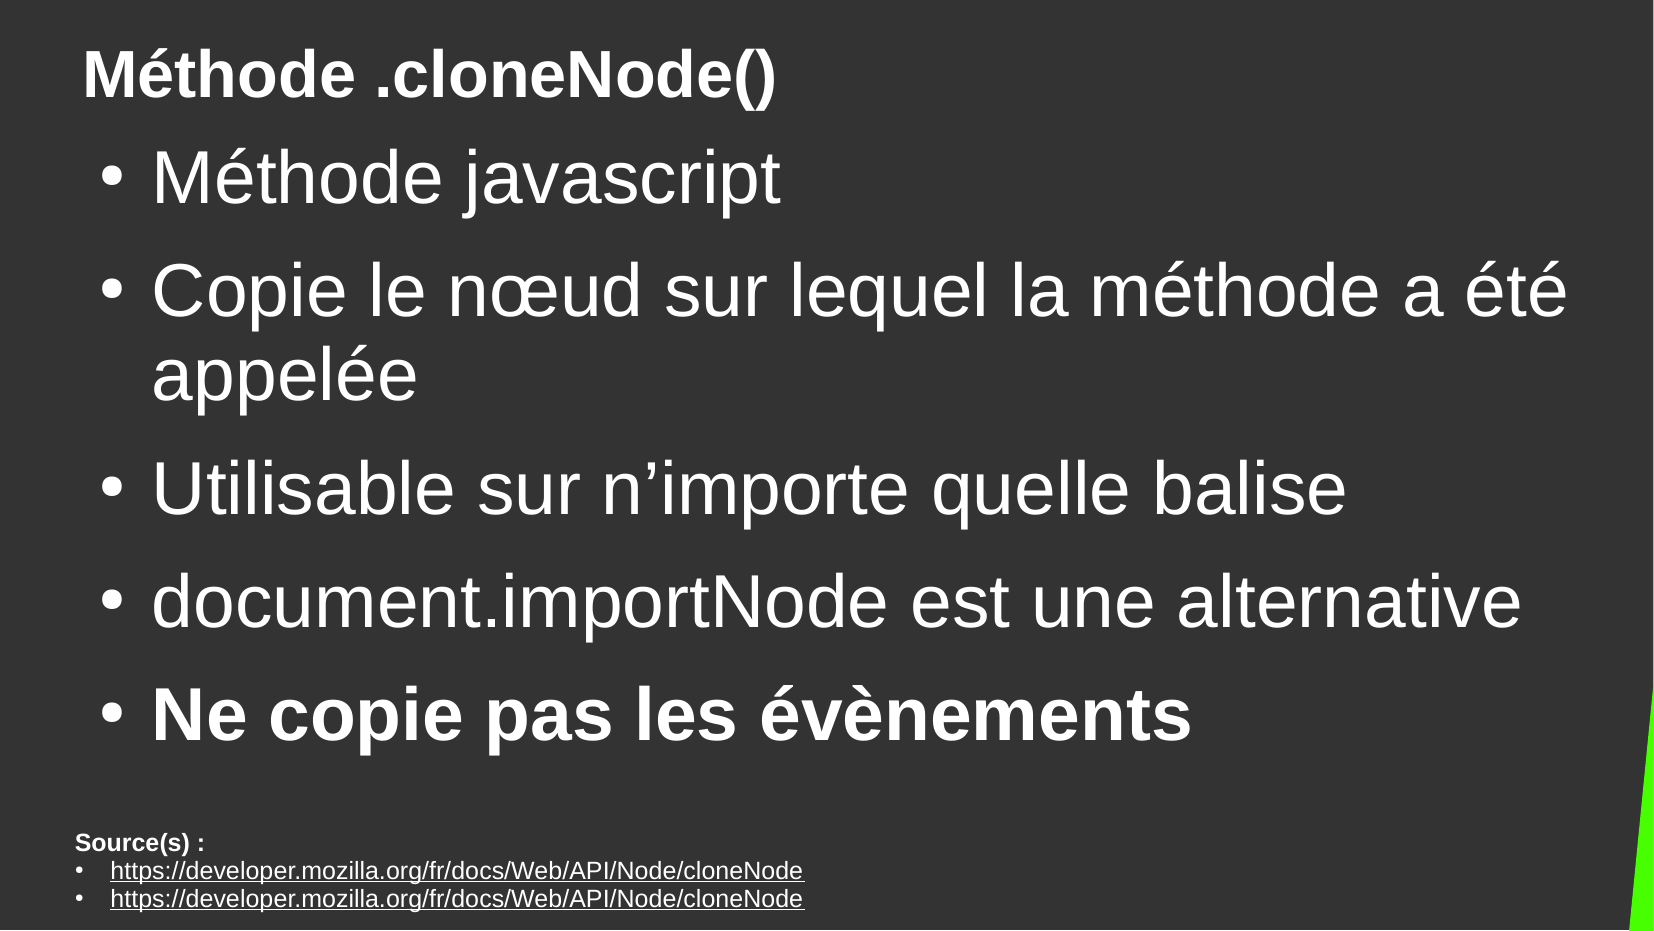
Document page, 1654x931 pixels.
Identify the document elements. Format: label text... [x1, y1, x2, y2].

title Méthode .cloneNode() [82, 37, 1571, 112]
text_box Source(s) : https://developer.mozilla.org/fr/docs/Web/API/Node/cloneNode https://developer.mozilla.org/fr/docs/Web/API/Node/cloneNode [60, 821, 1546, 931]
text_box [1629, 677, 1654, 931]
list Méthode javascript Copie le nœud sur lequel la méthode a été appelée Utilisable sur n’importe quelle balise document.importNode est une alternative Ne copie pas les évènements [80, 135, 1619, 768]
